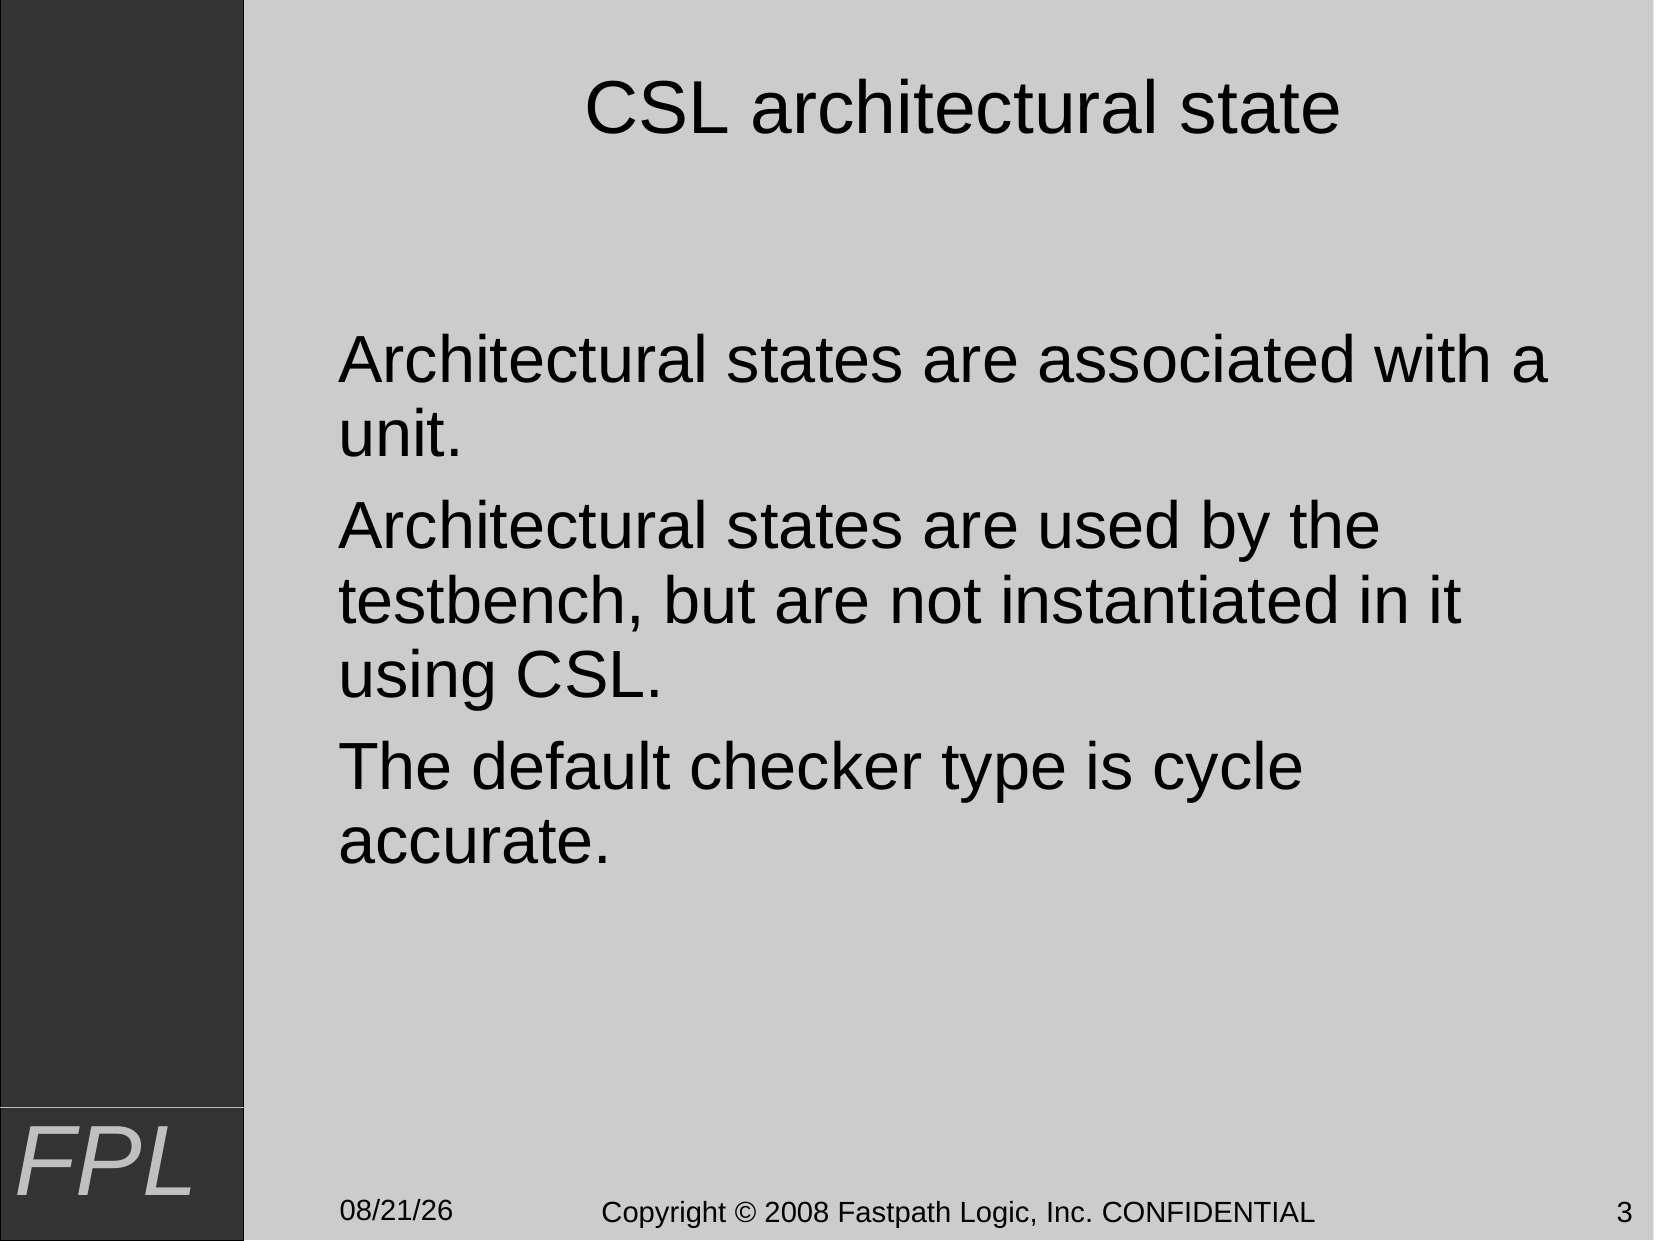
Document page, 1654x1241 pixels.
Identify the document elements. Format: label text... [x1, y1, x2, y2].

subtitle Architectural states are associated with a unit. Architectural states are used by the testbench, but are not instantiated in it using CSL. The default checker type is cycle accurate. [263, 225, 1576, 976]
title CSL architectural state [412, 0, 1515, 216]
